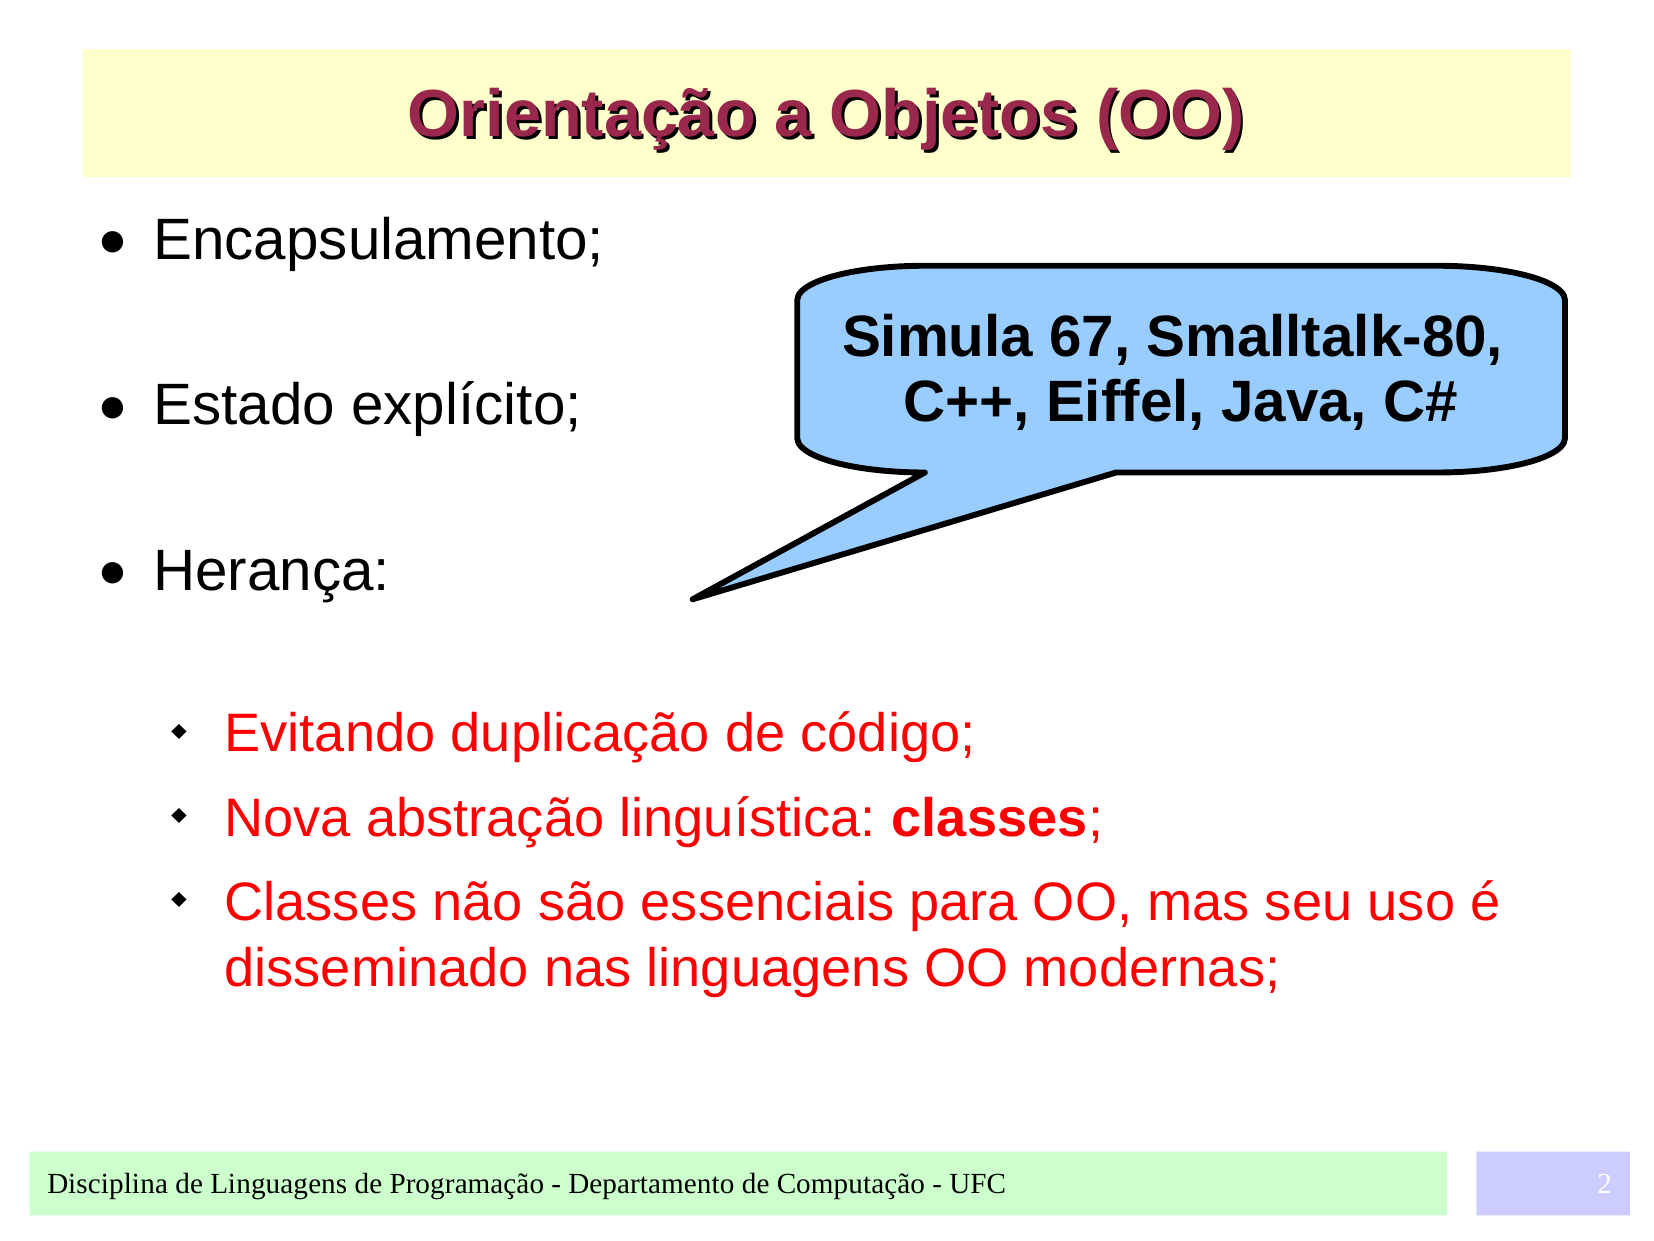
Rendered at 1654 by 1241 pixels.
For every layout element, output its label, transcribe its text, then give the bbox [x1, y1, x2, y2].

list Encapsulamento; Estado explícito; Herança: Evitando duplicação de código; Nova abstração linguística: classes; Classes não são essenciais para OO, mas seu uso é disseminado nas linguagens OO modernas; [82, 206, 1571, 1152]
text_box Simula 67, Smalltalk-80, C++, Eiffel, Java, C# [692, 265, 1566, 600]
title Orientação a Objetos (OO) [82, 49, 1571, 178]
